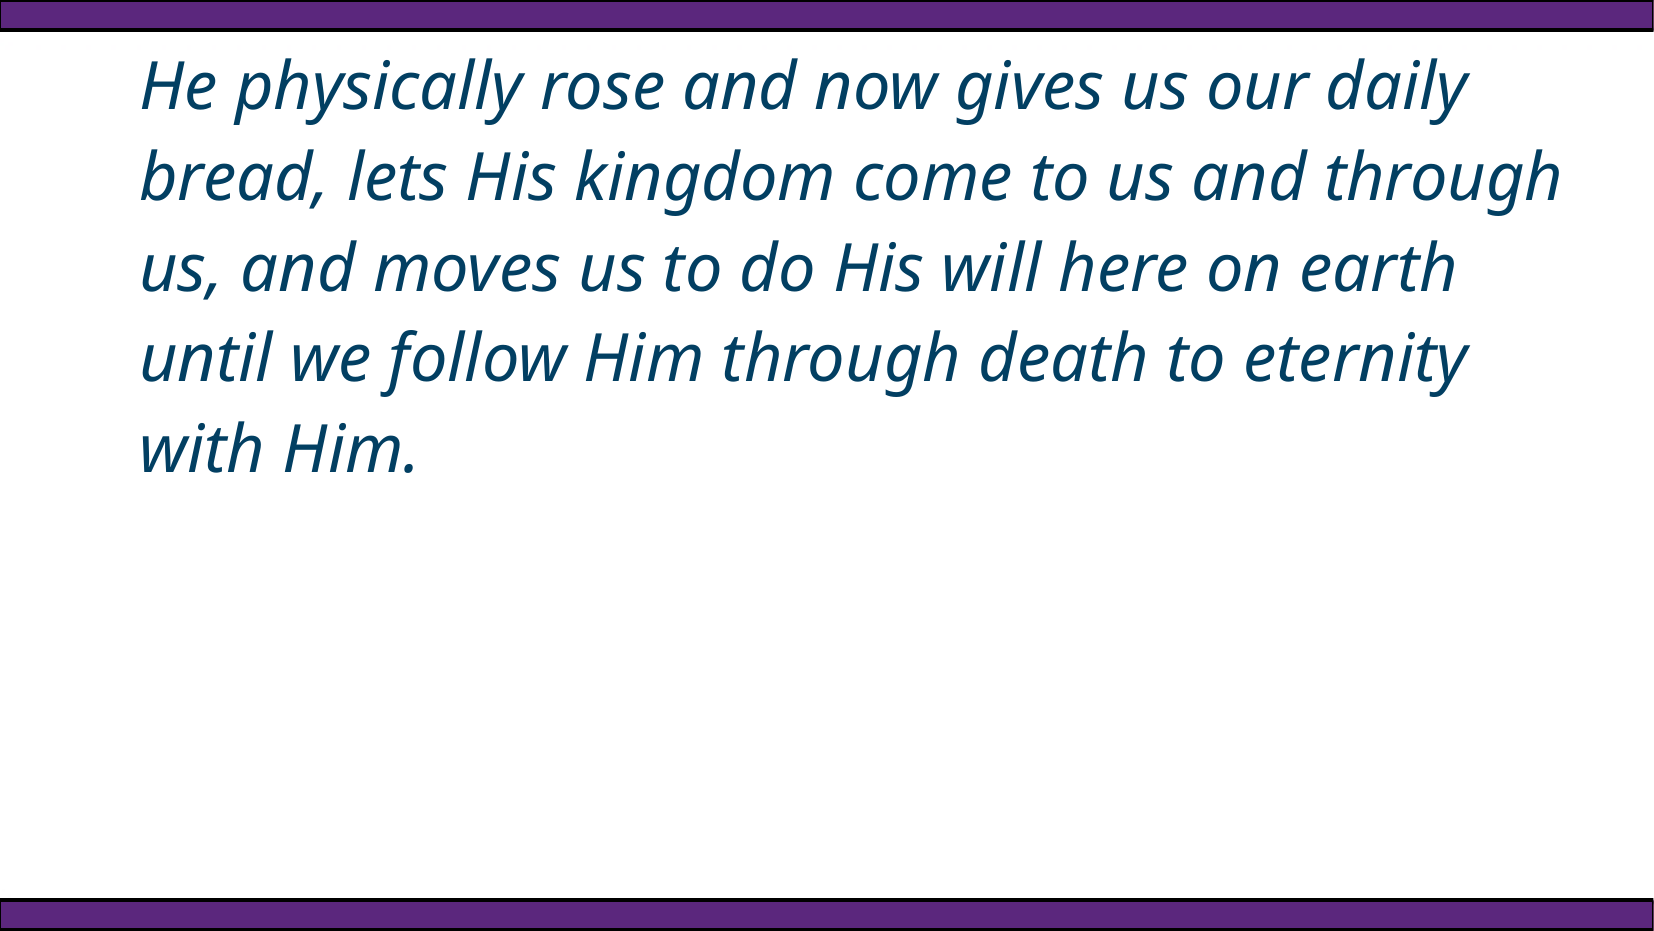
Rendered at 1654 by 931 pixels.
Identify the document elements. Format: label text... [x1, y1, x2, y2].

text_box [0, 900, 1654, 931]
text_box [0, 0, 1654, 31]
text_box He physically rose and now gives us our daily bread, lets His kingdom come to us and through us, and moves us to do His will here on earth until we follow Him through death to eternity with Him. [90, 31, 1606, 490]
picture [0, 31, 1654, 900]
